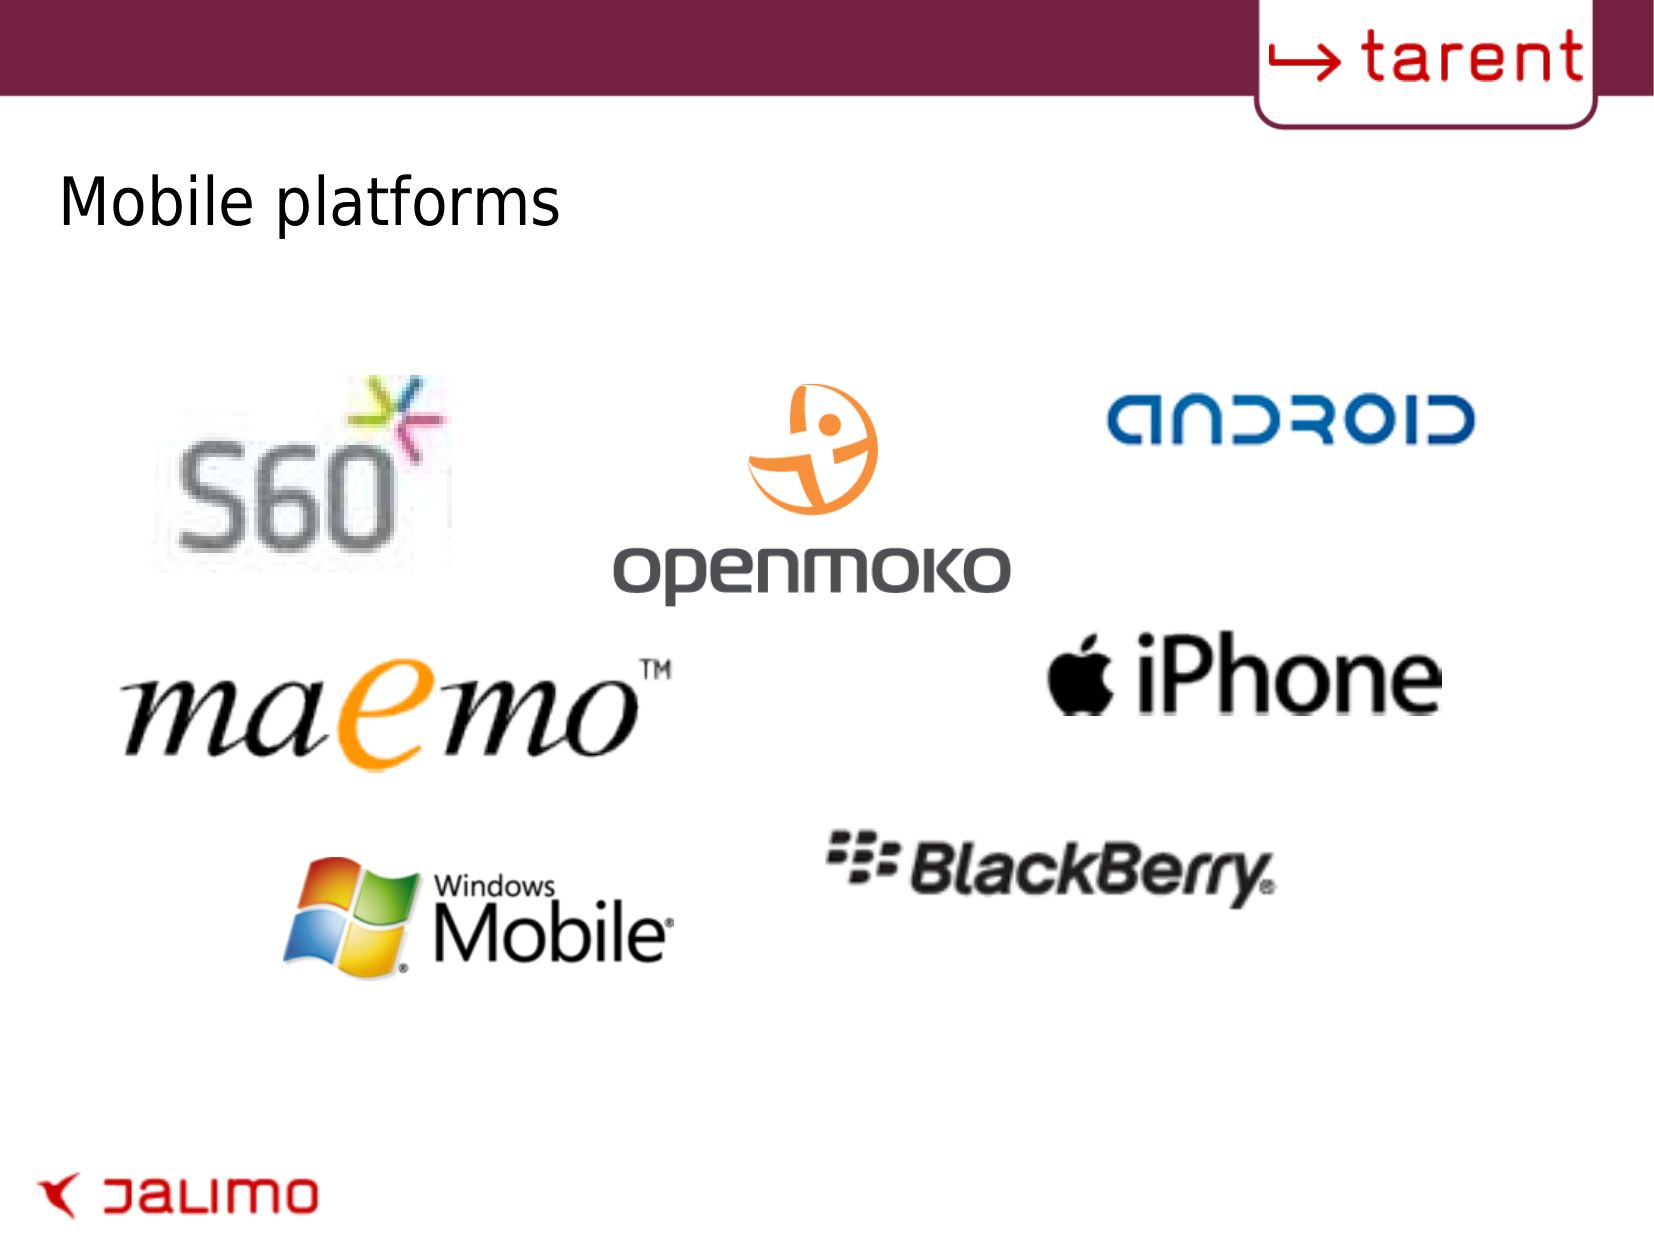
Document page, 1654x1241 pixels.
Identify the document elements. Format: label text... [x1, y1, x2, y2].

picture [117, 656, 680, 773]
picture [151, 375, 452, 582]
picture [605, 373, 1018, 615]
picture [1035, 629, 1442, 716]
picture [32, 1171, 324, 1222]
picture [818, 812, 1299, 920]
picture [283, 857, 674, 981]
picture [1099, 353, 1485, 492]
picture [0, 0, 1654, 146]
title Mobile platforms [59, 162, 1625, 241]
